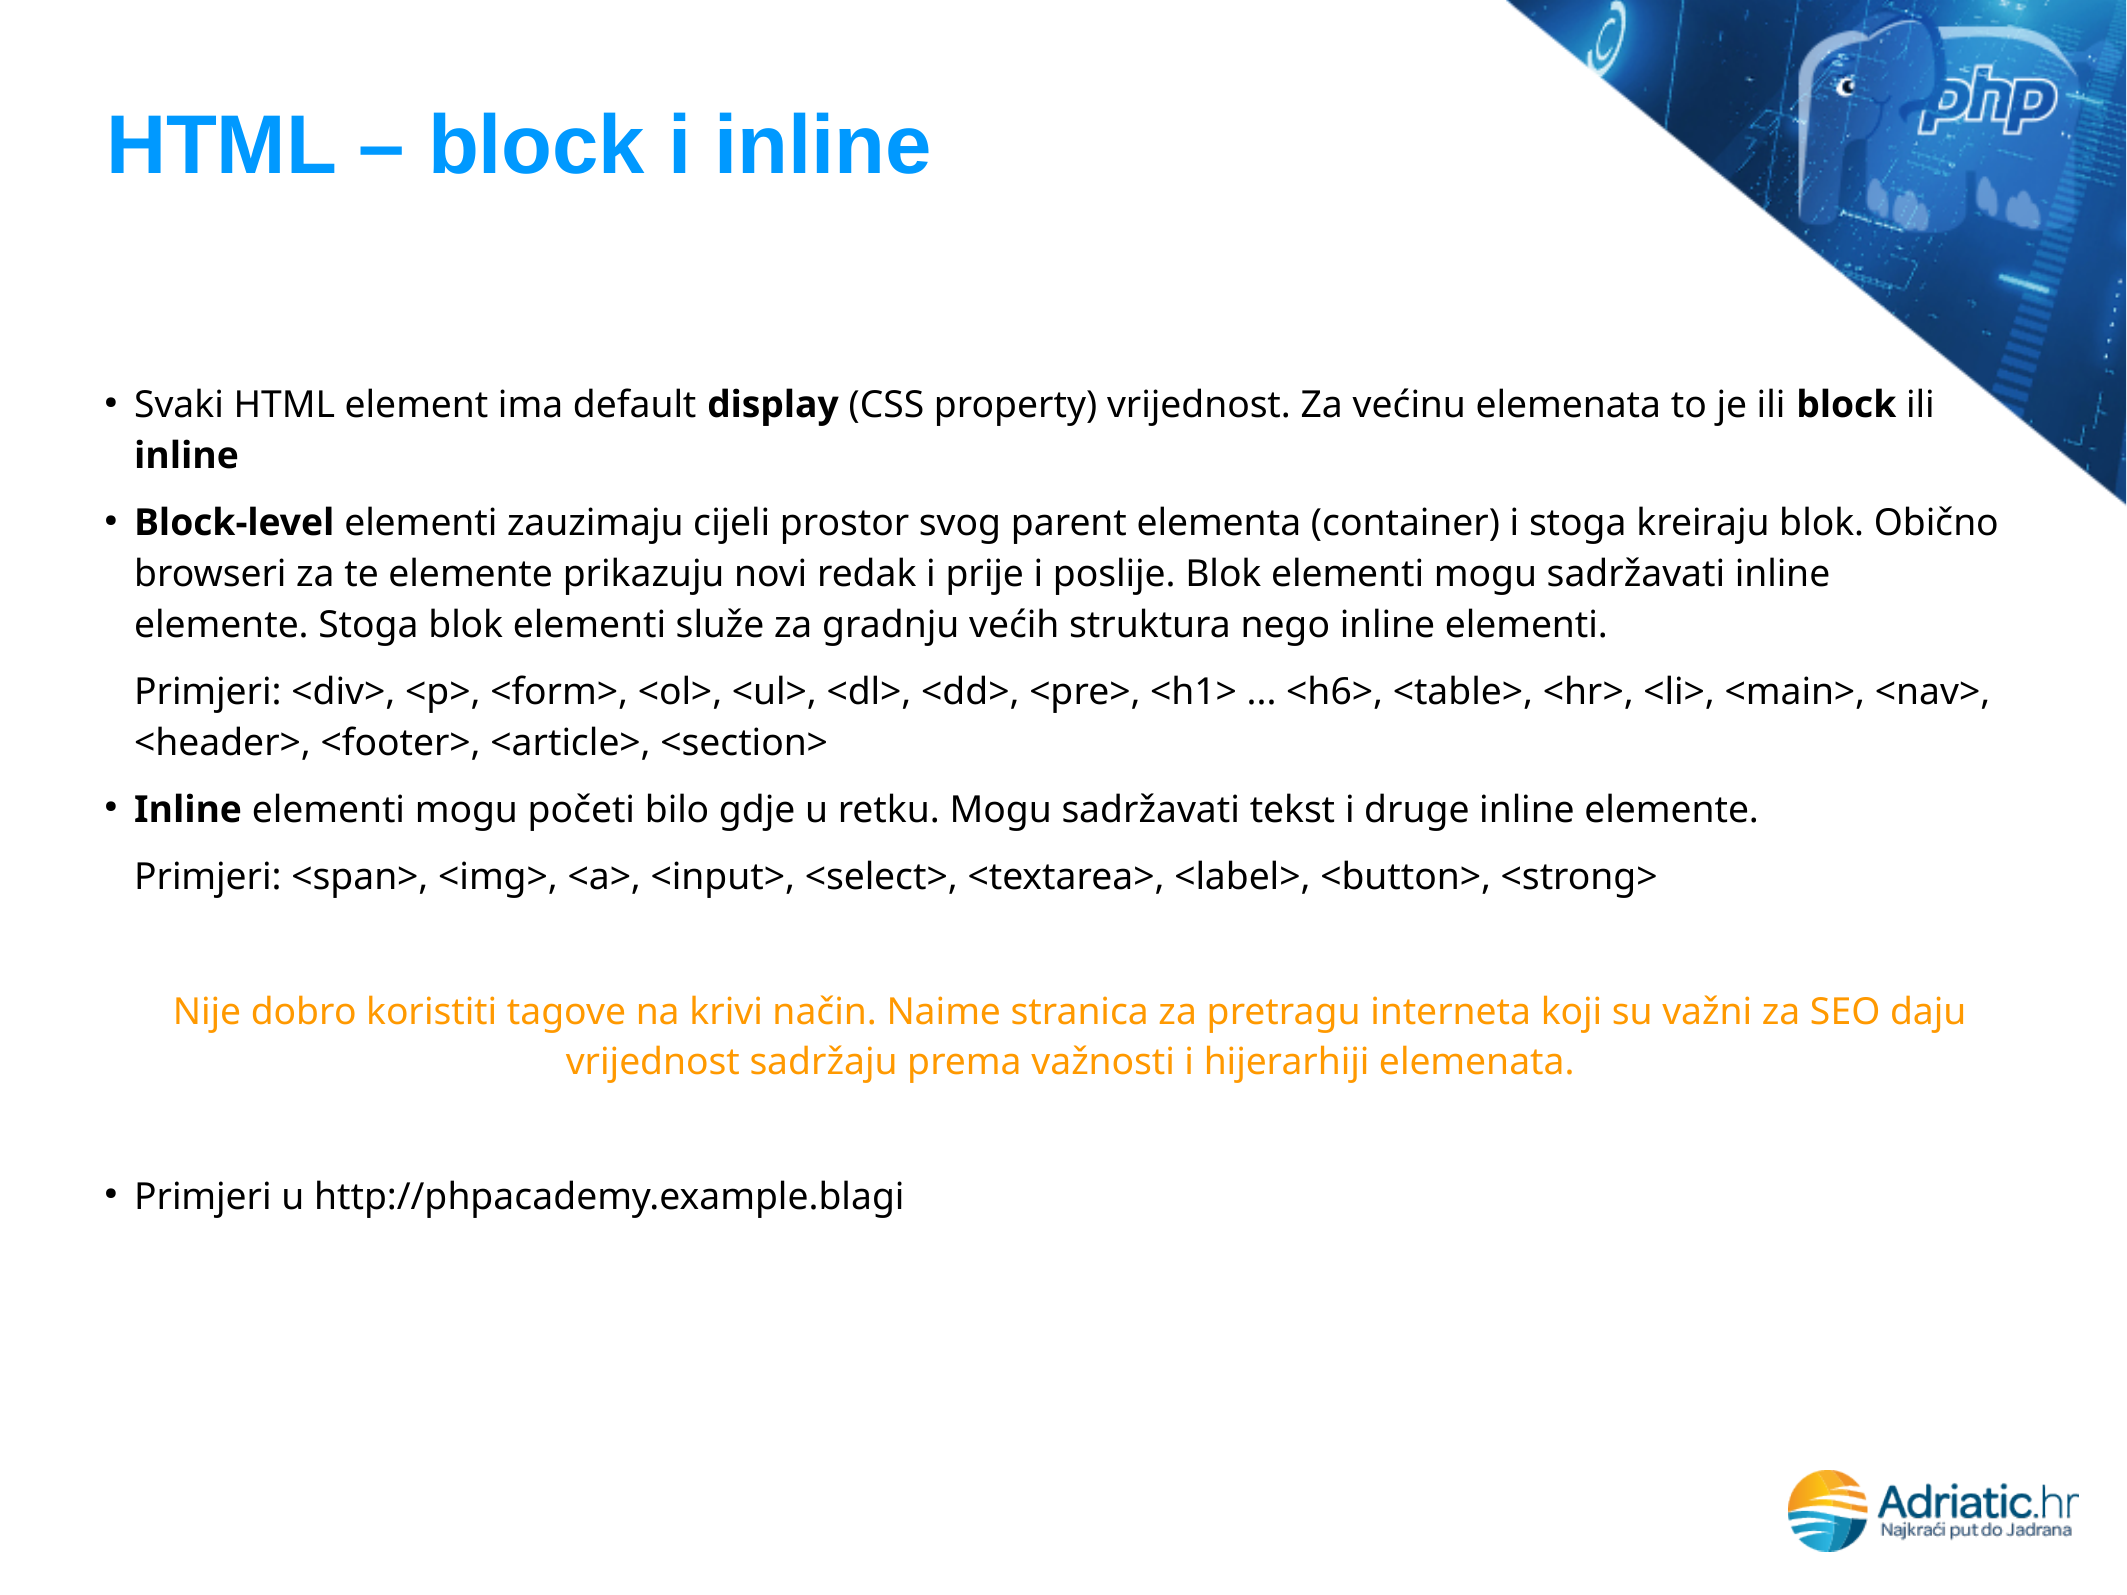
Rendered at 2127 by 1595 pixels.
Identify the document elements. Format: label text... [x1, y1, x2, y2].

picture [1788, 1470, 2079, 1552]
picture [1505, 0, 2127, 625]
title HTML – block i inline [106, 70, 1630, 219]
list Svaki HTML element ima default display (CSS property) vrijednost. Za većinu elemenata to je ili block ili inline Block-level elementi zauzimaju cijeli prostor svog parent elementa (container) i stoga kreiraju blok. Obično browseri za te elemente prikazuju novi redak i prije i poslije. Blok elementi mogu sadržavati inline elemente. Stoga blok elementi služe za gradnju većih struktura nego inline elementi. Primjeri: <div>, <p>, <form>, <ol>, <ul>, <dl>, <dd>, <pre>, <h1> ... <h6>, <table>, <hr>, <li>, <main>, <nav>, <header>, <footer>, <article>, <section> Inline elementi mogu početi bilo gdje u retku. Mogu sadržavati tekst i druge inline elemente. Primjeri: <span>, <img>, <a>, <input>, <select>, <textarea>, <label>, <button>, <strong> Nije dobro koristiti tagove na krivi način. Naime stranica za pretragu interneta koji su važni za SEO daju vrijednost sadržaju prema važnosti i hijerarhiji elemenata. Primjeri u http://phpacademy.example.blagi [94, 377, 2008, 1536]
